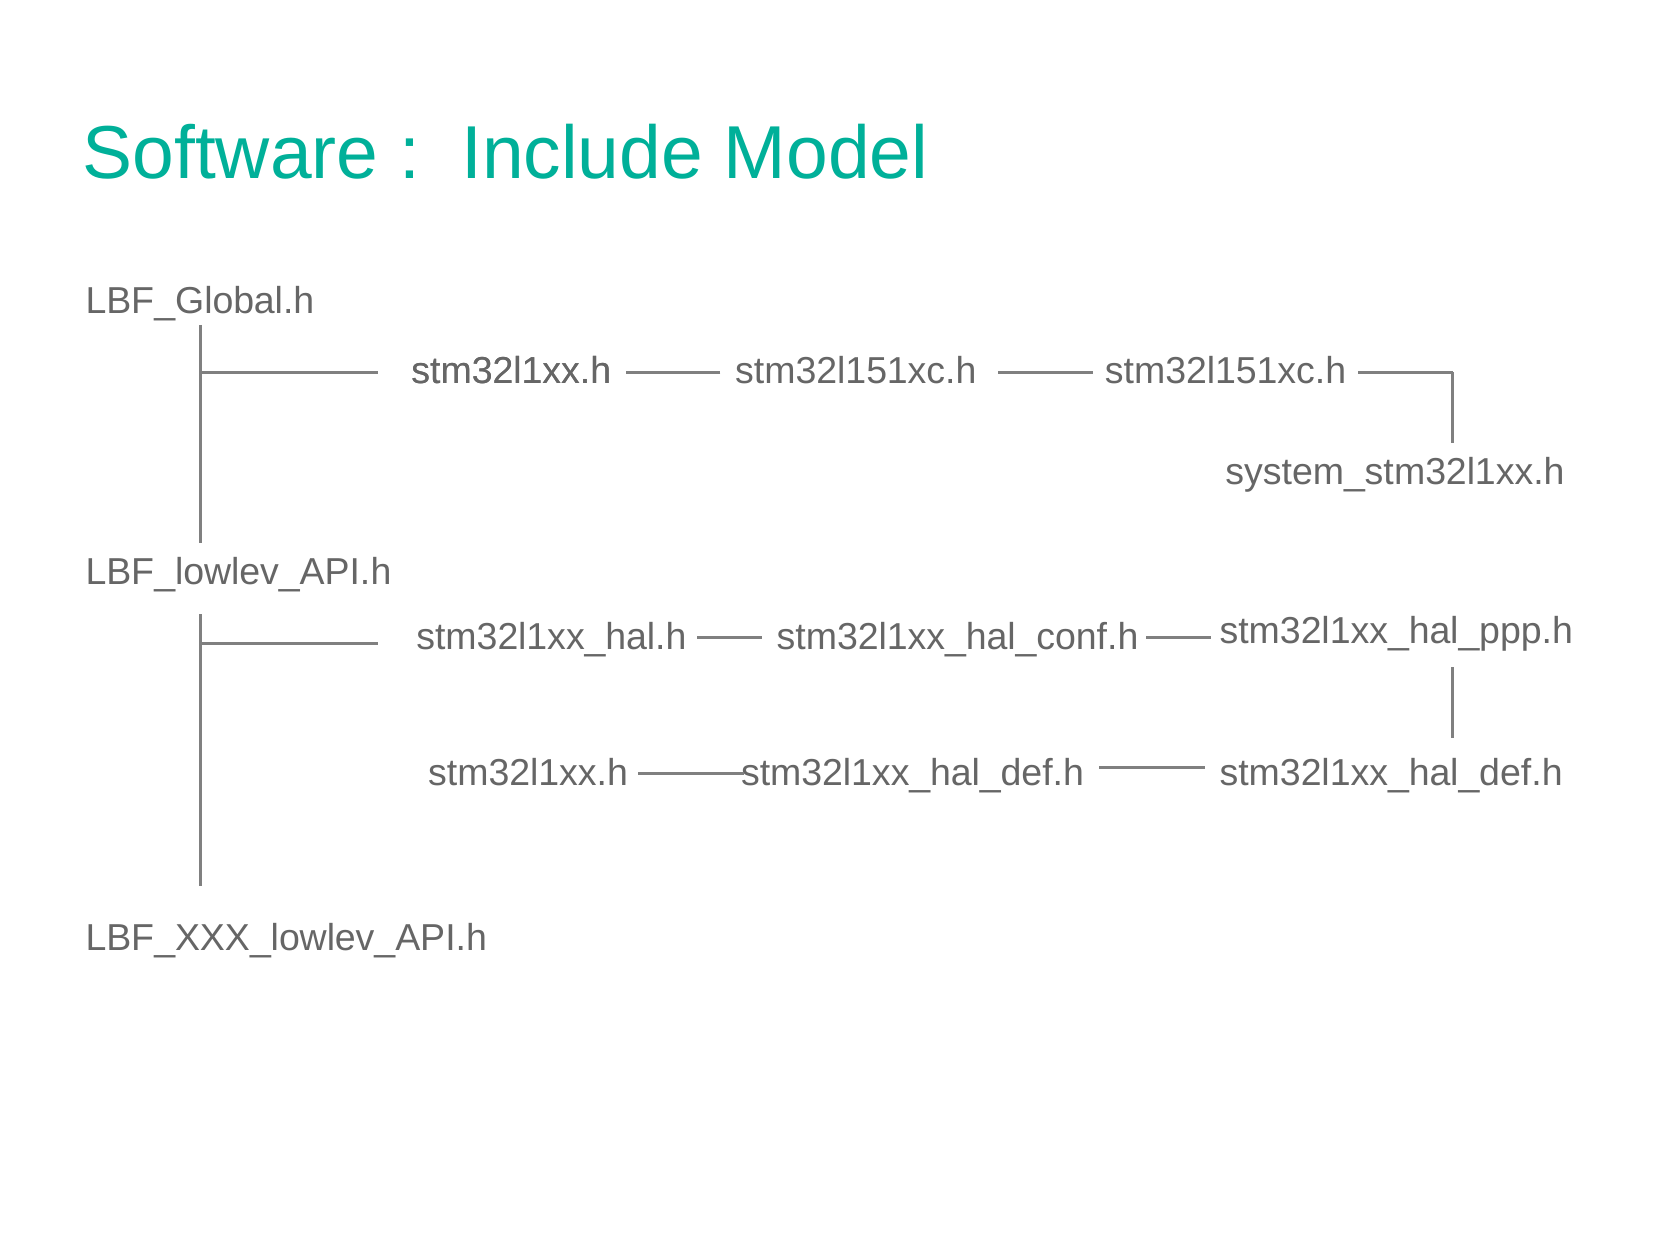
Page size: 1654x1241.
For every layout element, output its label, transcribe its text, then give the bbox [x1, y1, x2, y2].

text_box stm32l1xx_hal_def.h [1204, 744, 1578, 804]
text_box system_stm32l1xx.h [1210, 442, 1601, 530]
text_box LBF_XXX_lowlev_API.h [70, 909, 503, 969]
text_box stm32l1xx.h [413, 744, 643, 804]
text_box LBF_lowlev_API.h [70, 543, 407, 603]
text_box stm32l1xx_hal_def.h [726, 744, 1100, 804]
text_box LBF_Global.h [70, 271, 330, 331]
text_box stm32l151xc.h [1090, 341, 1362, 425]
text_box stm32l1xx.h [396, 342, 626, 402]
text_box stm32l1xx_hal.h [401, 608, 702, 668]
text_box stm32l1xx_hal_conf.h [761, 608, 1154, 668]
text_box stm32l151xc.h [720, 342, 992, 402]
title Software : Include Model [82, 49, 1571, 257]
text_box stm32l1xx_hal_ppp.h [1204, 602, 1588, 662]
